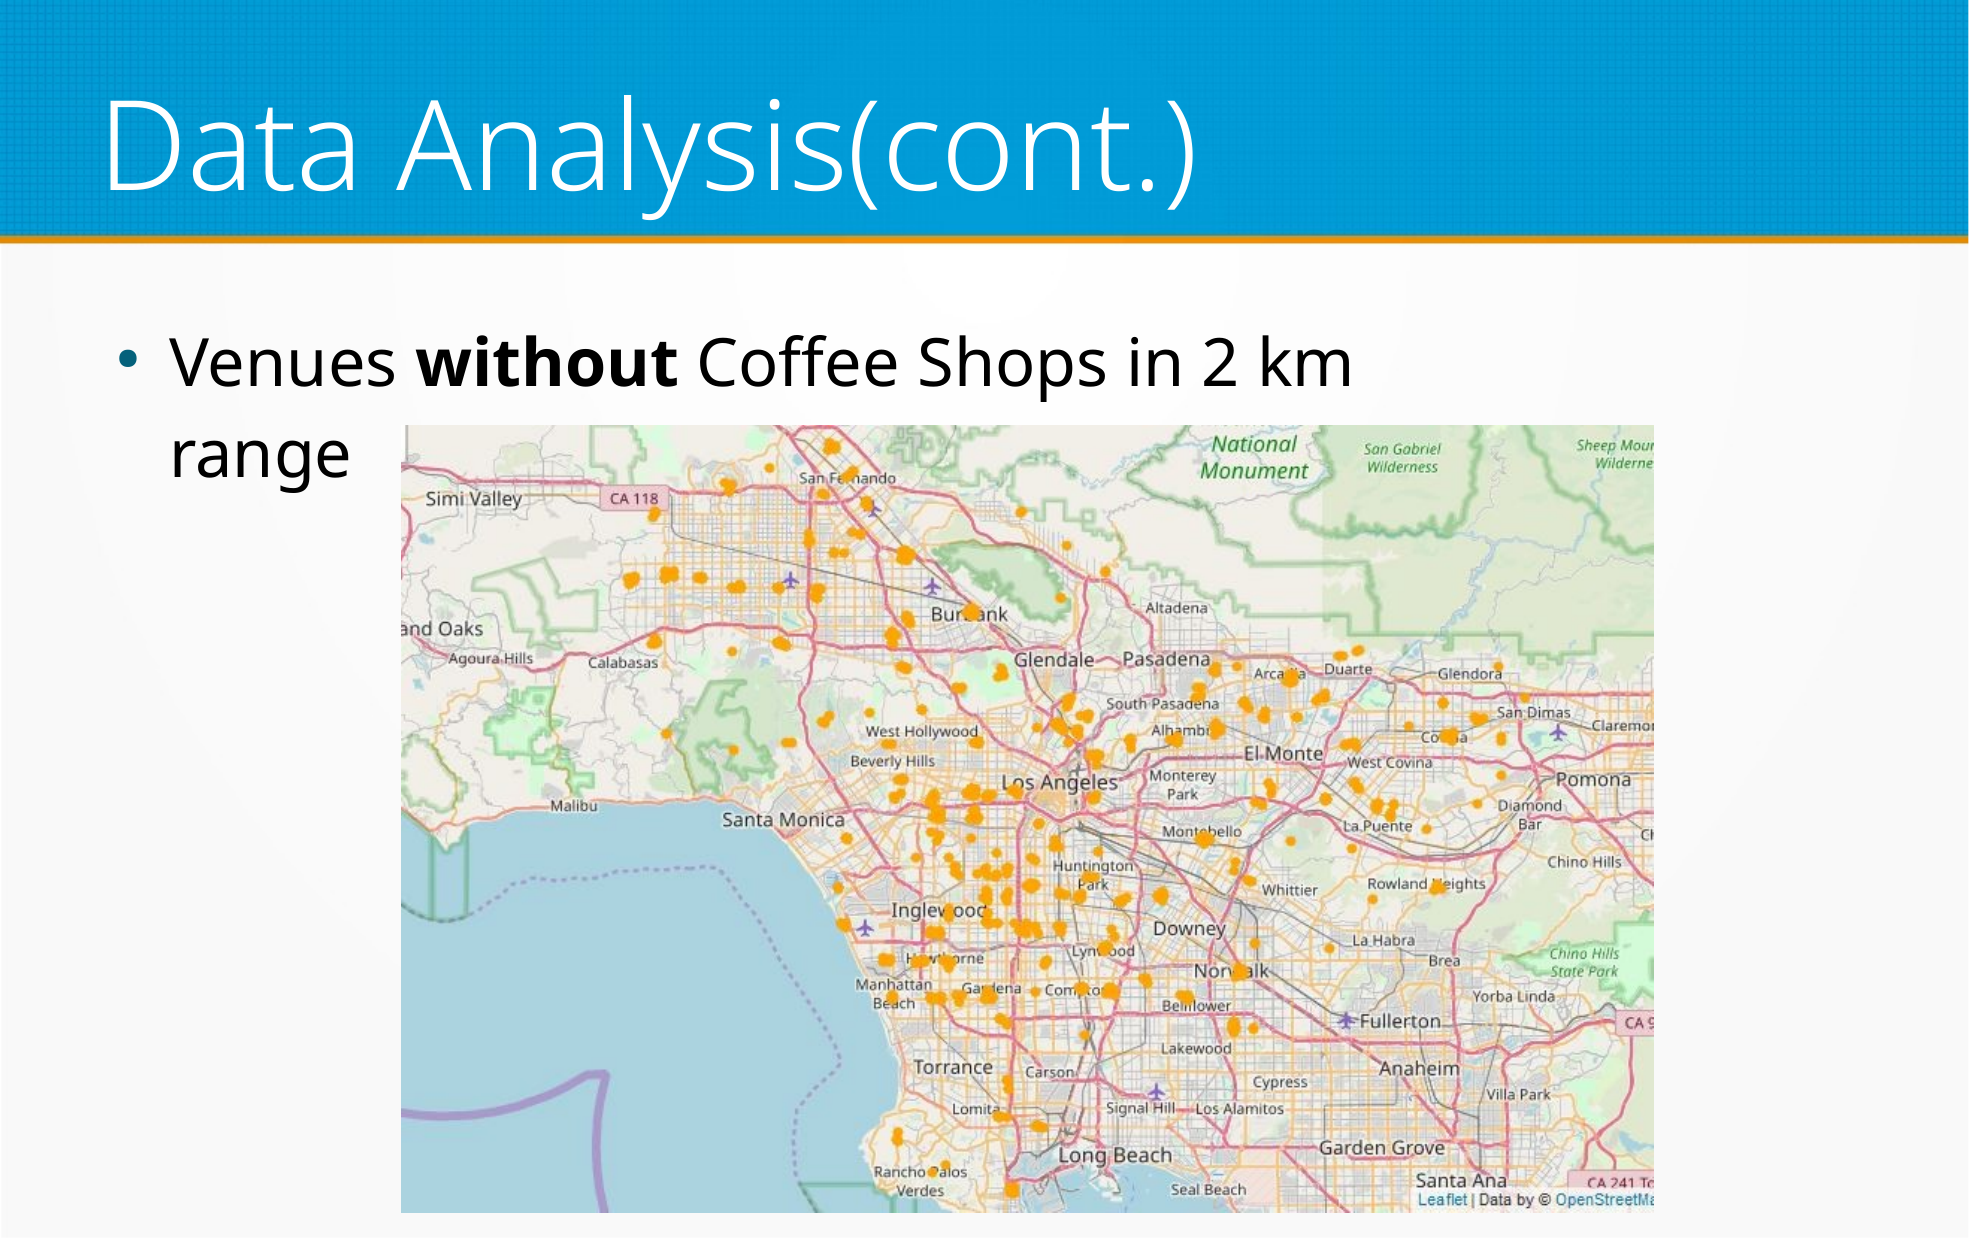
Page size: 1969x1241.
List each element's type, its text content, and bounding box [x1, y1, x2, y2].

picture [0, 233, 1969, 1241]
list Venues without Coffee Shops in 2 km range [98, 315, 1451, 1081]
title Data Analysis(cont.) [98, 19, 1870, 227]
